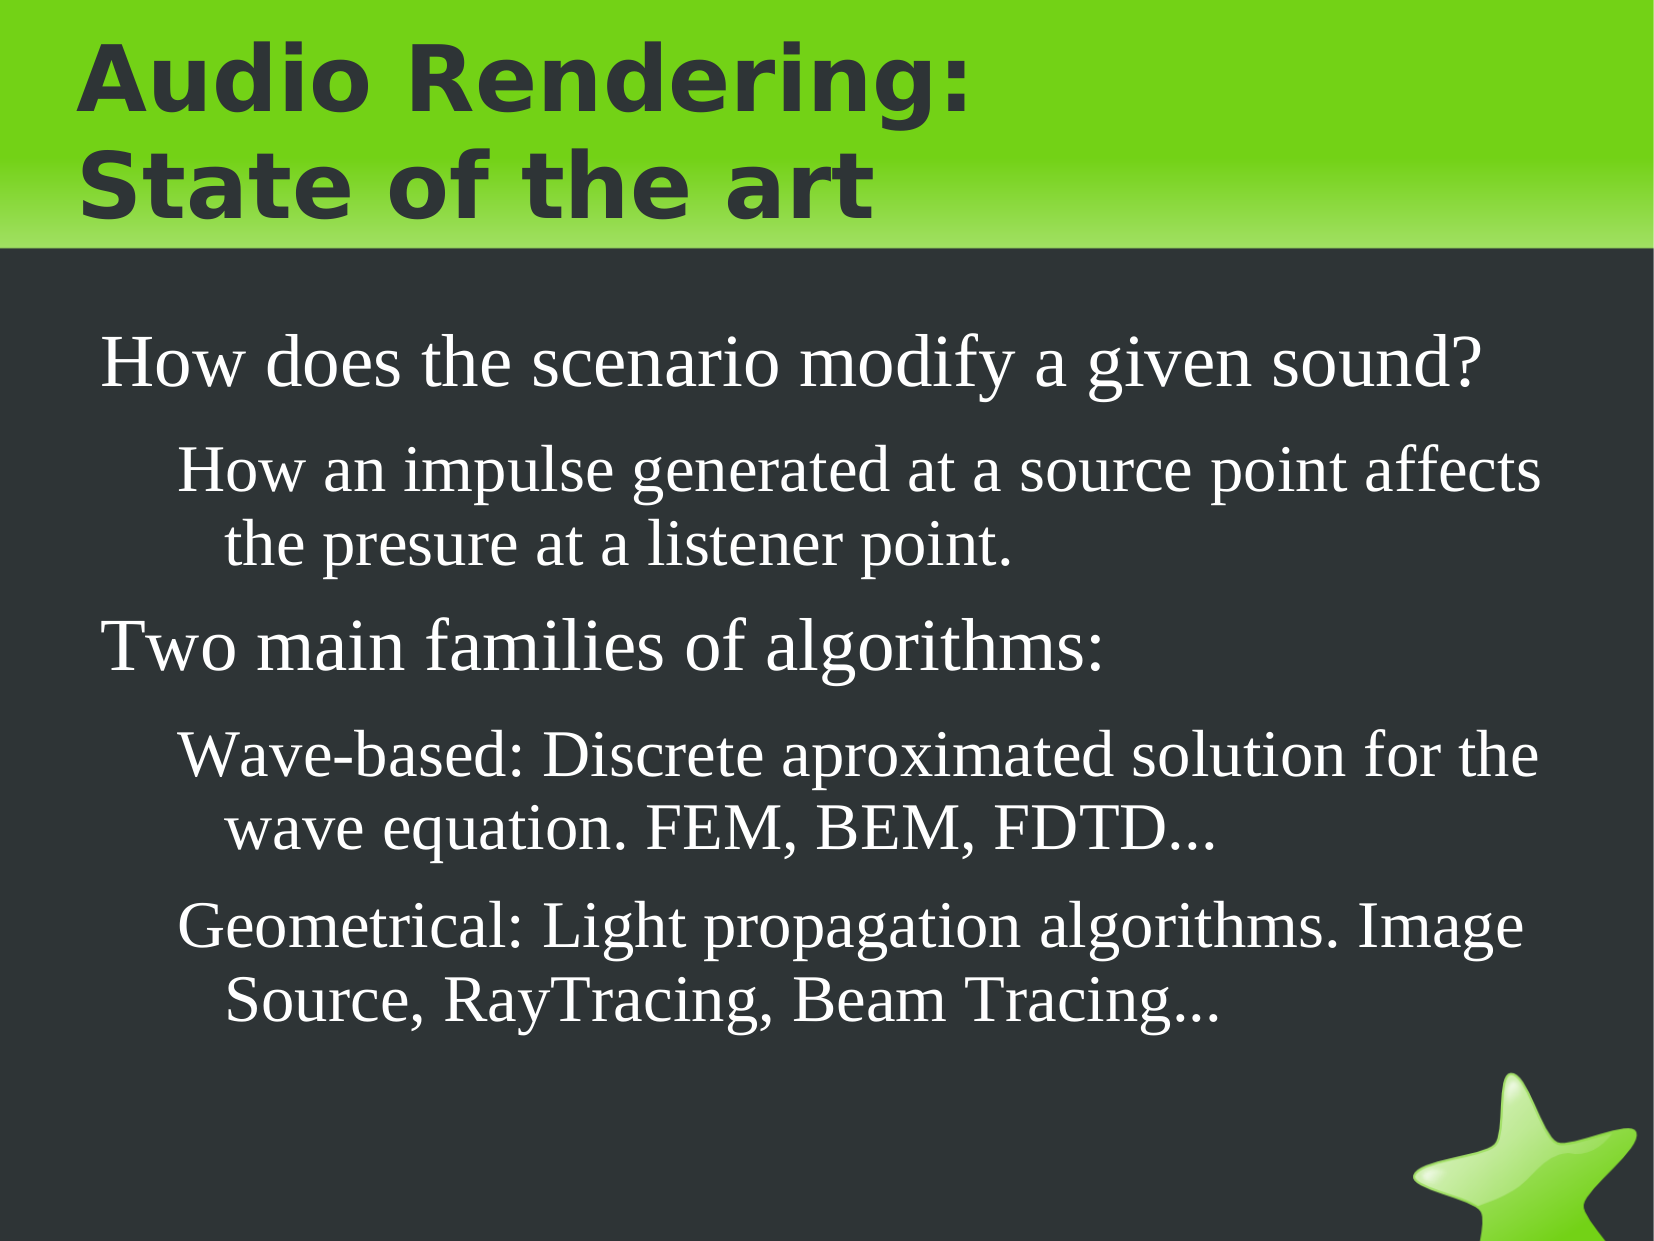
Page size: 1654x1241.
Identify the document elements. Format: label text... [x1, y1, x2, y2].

list How does the scenario modify a given sound? How an impulse generated at a source point affects the presure at a listener point. Two main families of algorithms: Wave-based: Discrete aproximated solution for the wave equation. FEM, BEM, FDTD... Geometrical: Light propagation algorithms. Image Source, RayTracing, Beam Tracing... [82, 319, 1571, 1139]
picture [0, 0, 1654, 1241]
title Audio Rendering: State of the art [76, 25, 1565, 240]
